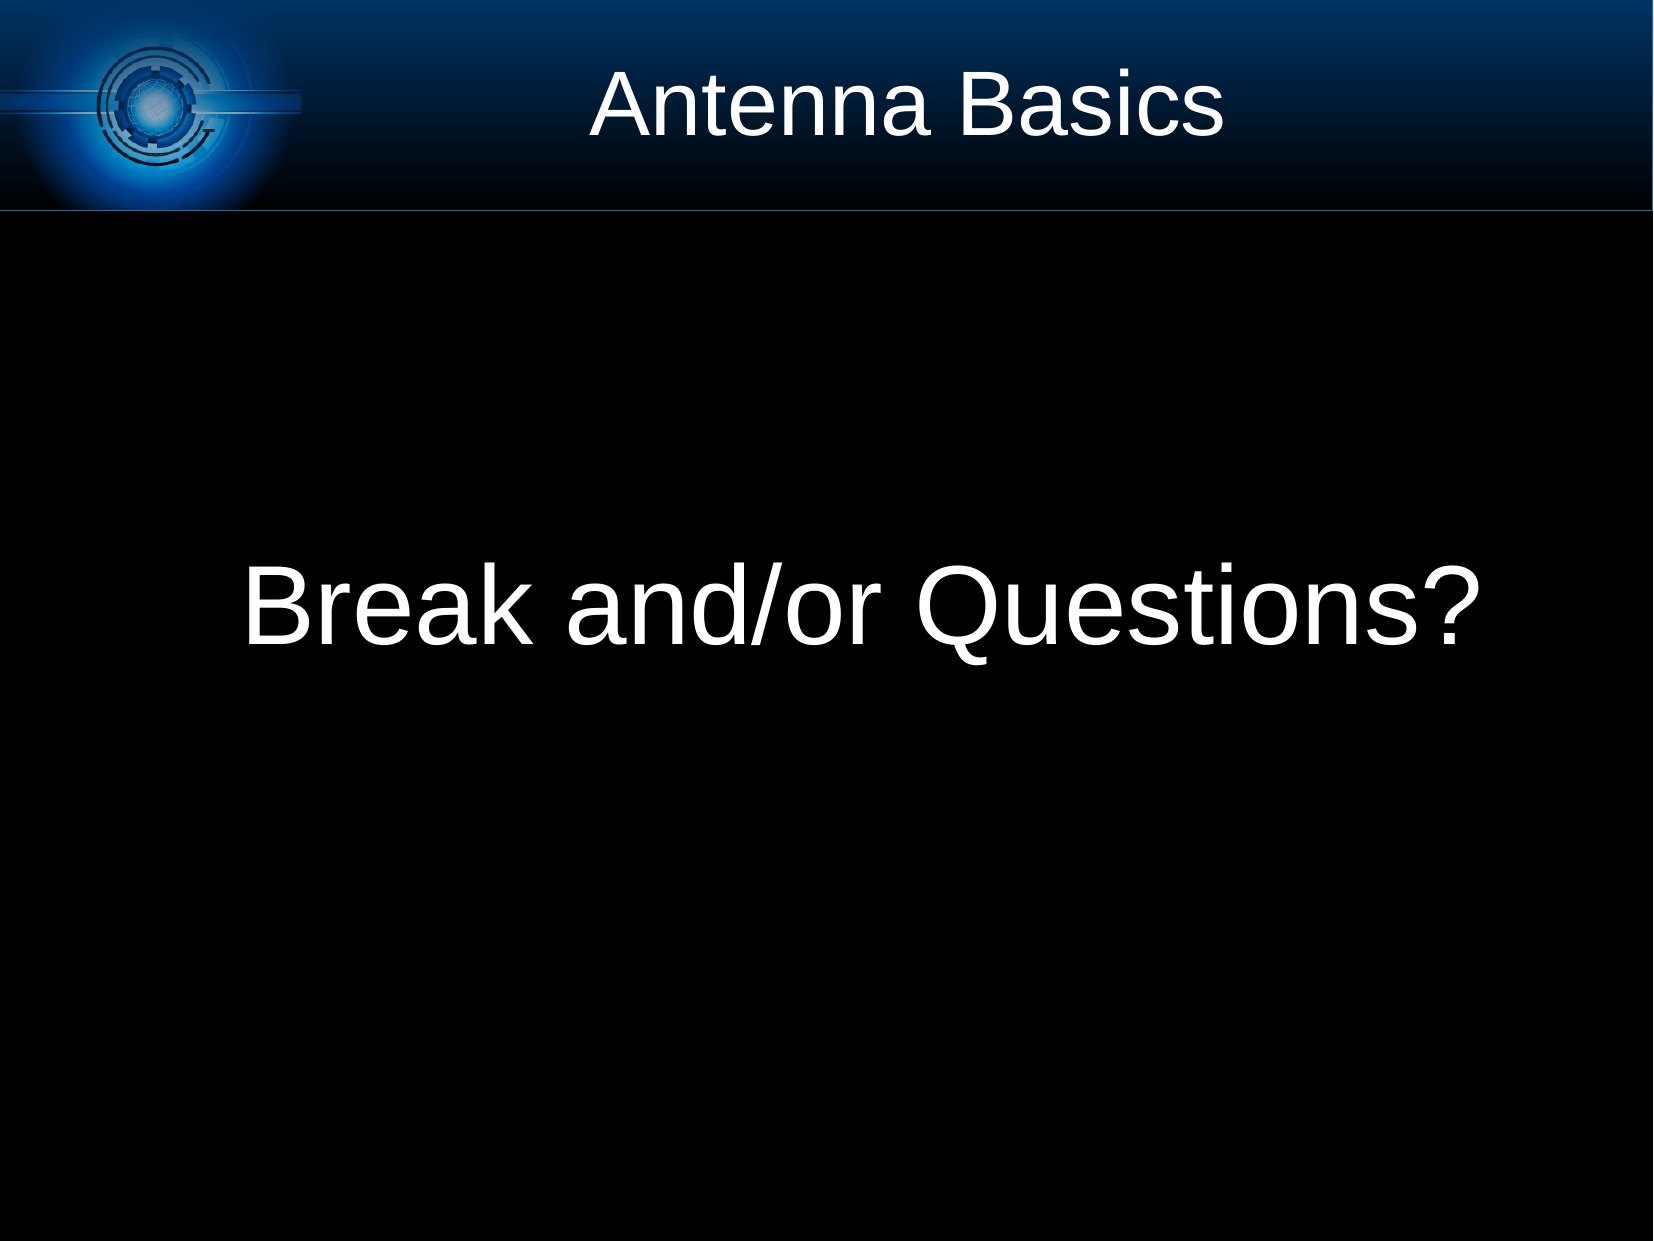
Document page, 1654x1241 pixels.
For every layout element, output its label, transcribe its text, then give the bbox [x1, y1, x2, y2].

picture [0, 87, 301, 210]
title Antenna Basics [165, 0, 1653, 208]
list Break and/or Questions? [82, 542, 1571, 698]
